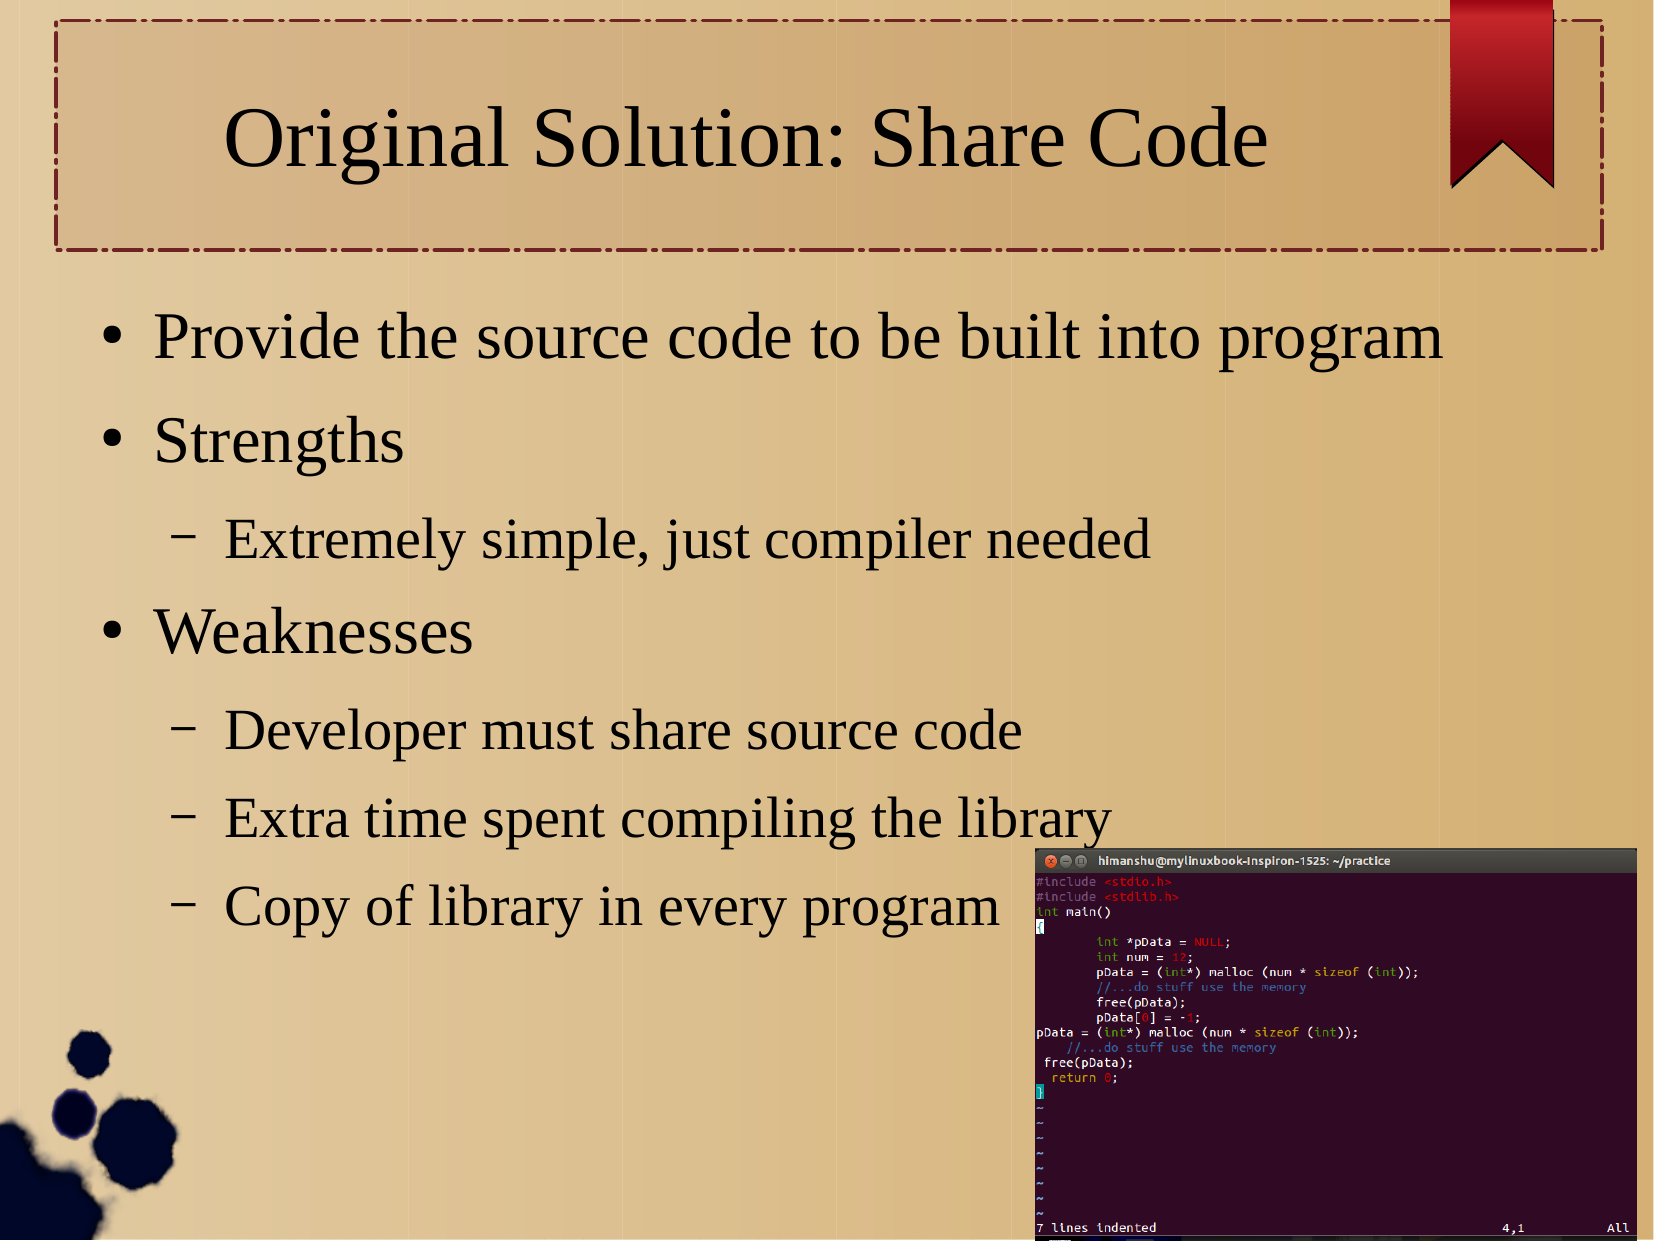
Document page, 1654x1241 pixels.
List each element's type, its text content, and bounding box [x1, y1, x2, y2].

picture [1035, 848, 1637, 1241]
list Provide the source code to be built into program Strengths Extremely simple, just compiler needed Weaknesses Developer must share source code Extra time spent compiling the library Copy of library in every program [82, 299, 1571, 1019]
title Original Solution: Share Code [82, 47, 1412, 229]
